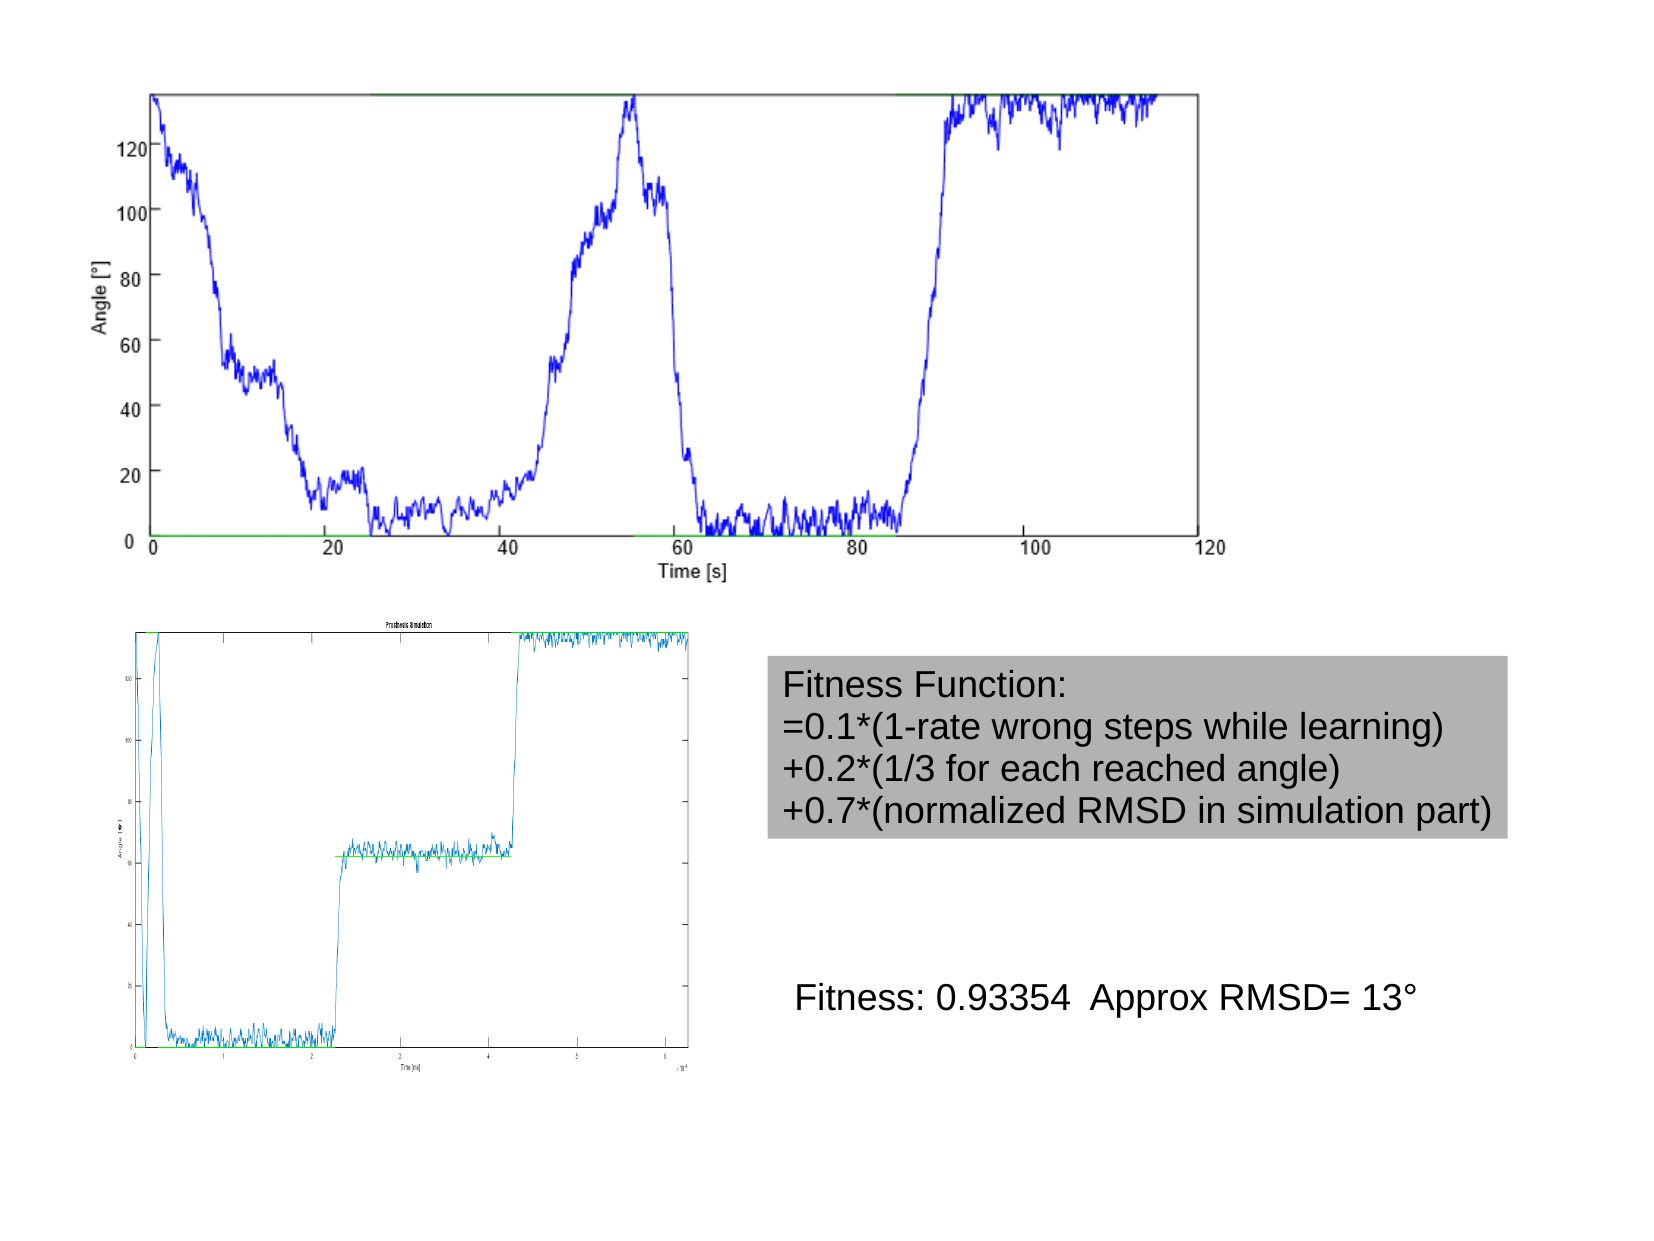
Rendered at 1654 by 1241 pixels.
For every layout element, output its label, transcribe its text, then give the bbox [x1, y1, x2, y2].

text_box Fitness: 0.93354 Approx RMSD= 13° [779, 968, 1434, 1026]
picture [118, 614, 709, 1082]
picture [81, 47, 1276, 603]
text_box Fitness Function: =0.1*(1-rate wrong steps while learning) +0.2*(1/3 for each reached angle) +0.7*(normalized RMSD in simulation part) [767, 655, 1508, 839]
